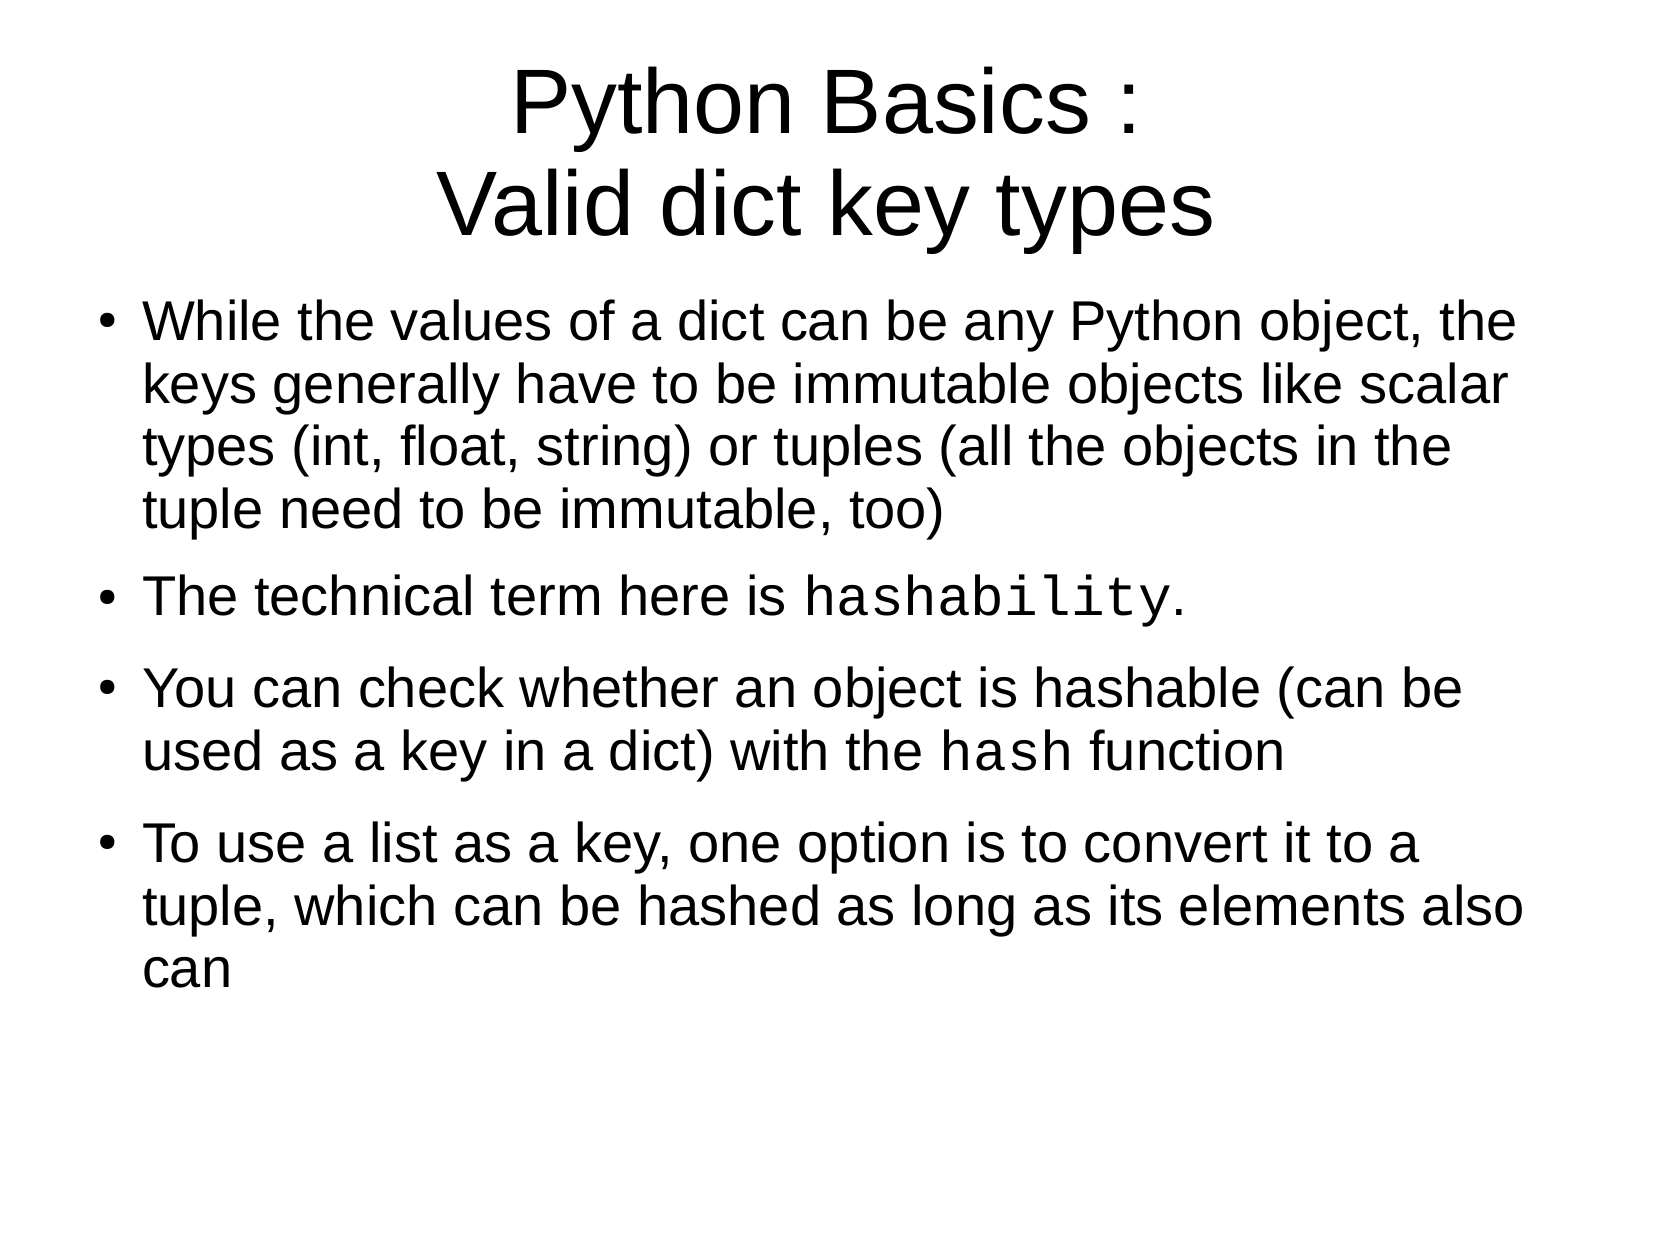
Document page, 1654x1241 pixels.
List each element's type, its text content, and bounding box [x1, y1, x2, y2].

list While the values of a dict can be any Python object, the keys generally have to be immutable objects like scalar types (int, float, string) or tuples (all the objects in the tuple need to be immutable, too) The technical term here is hashability. You can check whether an object is hashable (can be used as a key in a dict) with the hash function To use a list as a key, one option is to convert it to a tuple, which can be hashed as long as its elements also can [82, 290, 1571, 1010]
title Python Basics : Valid dict key types [82, 49, 1571, 257]
